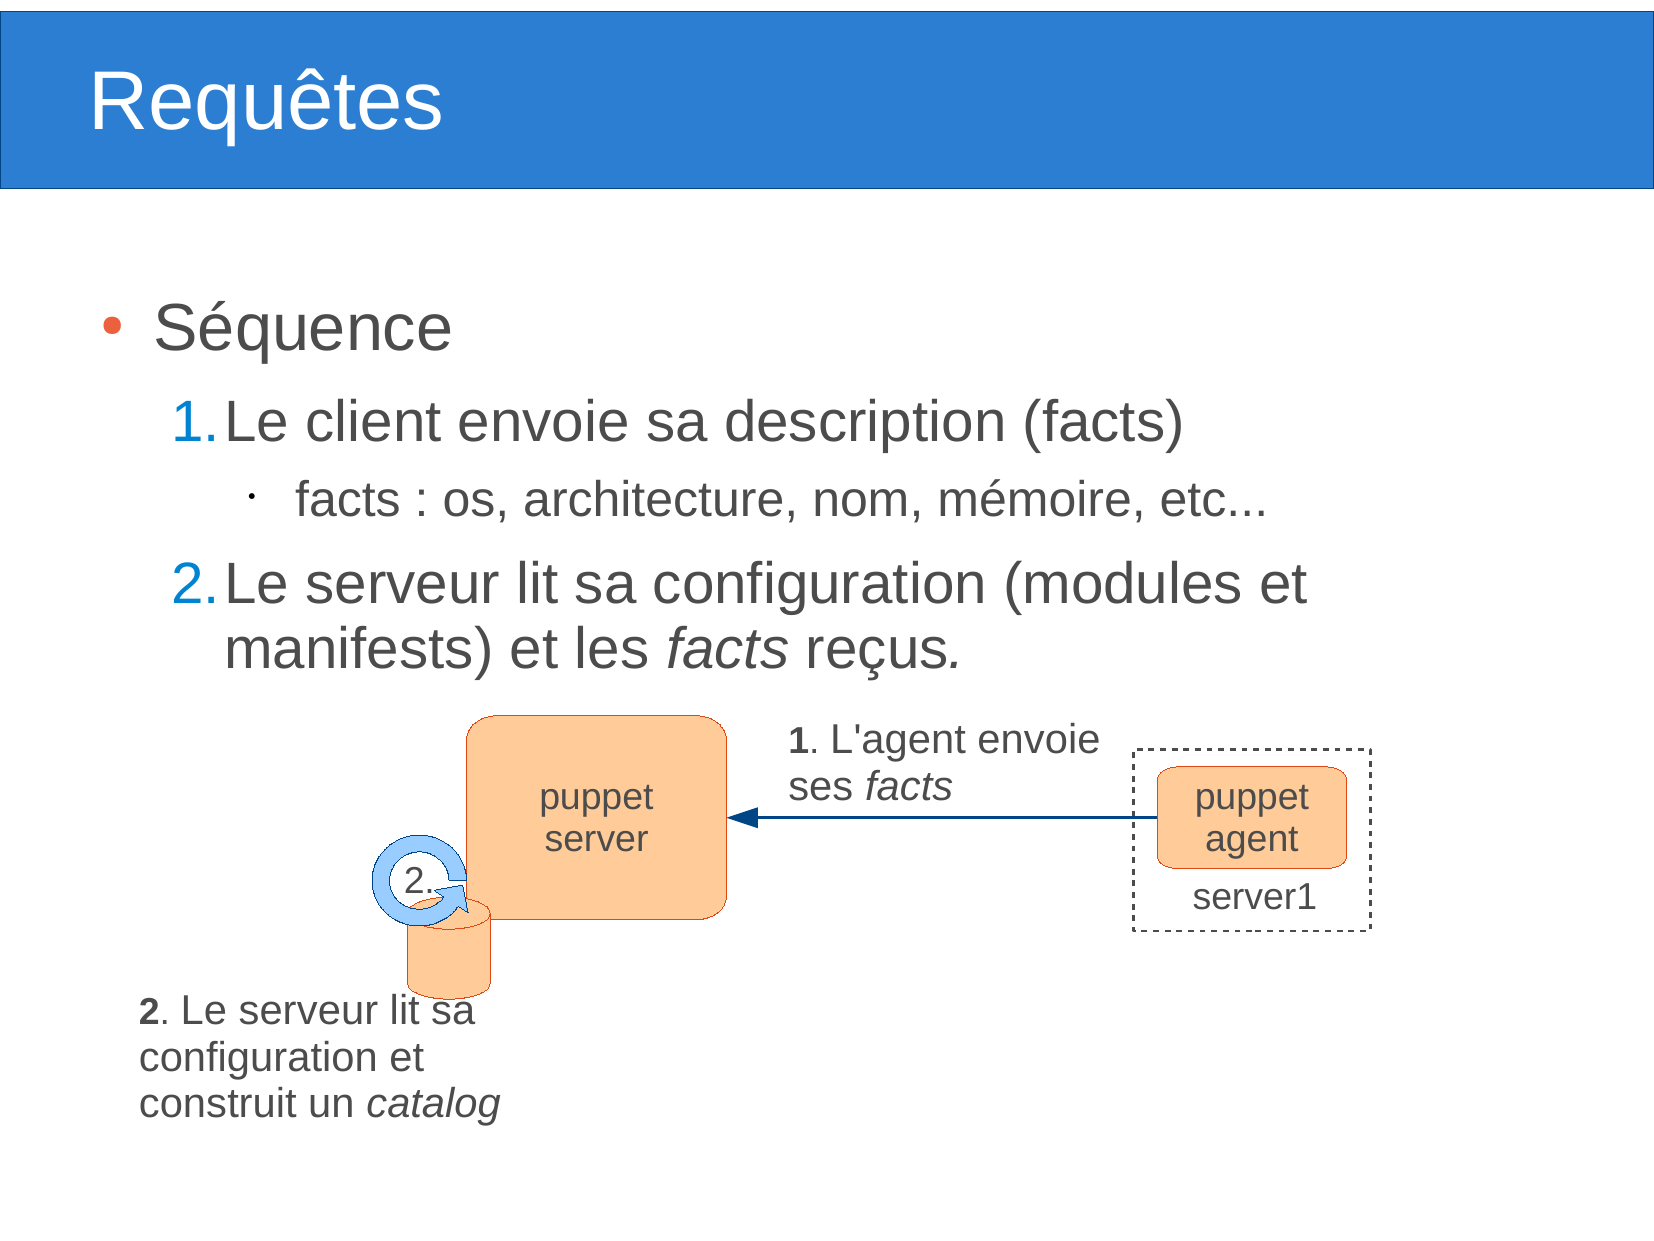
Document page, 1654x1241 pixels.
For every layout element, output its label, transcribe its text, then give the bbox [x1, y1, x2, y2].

text_box 2. [372, 835, 469, 926]
text_box 2. Le serveur lit sa configuration et construit un catalog [124, 979, 526, 1134]
title Requêtes [0, 11, 1654, 189]
text_box puppet agent [1157, 766, 1347, 869]
list Séquence Le client envoie sa description (facts) facts : os, architecture, nom, mémoire, etc... Le serveur lit sa configuration (modules et manifests) et les facts reçus. [82, 290, 1571, 981]
text_box 1. L'agent envoie ses facts [773, 668, 1117, 817]
text_box server1 [1145, 869, 1365, 926]
list Séquence Le client envoie sa description (facts) facts : os, architecture, nom, mémoire, etc... Le serveur lit sa configuration (modules et manifests) et les facts reçus. [390, 852, 466, 907]
text_box [407, 898, 491, 979]
text_box puppet server [466, 715, 727, 920]
text_box [410, 897, 442, 909]
